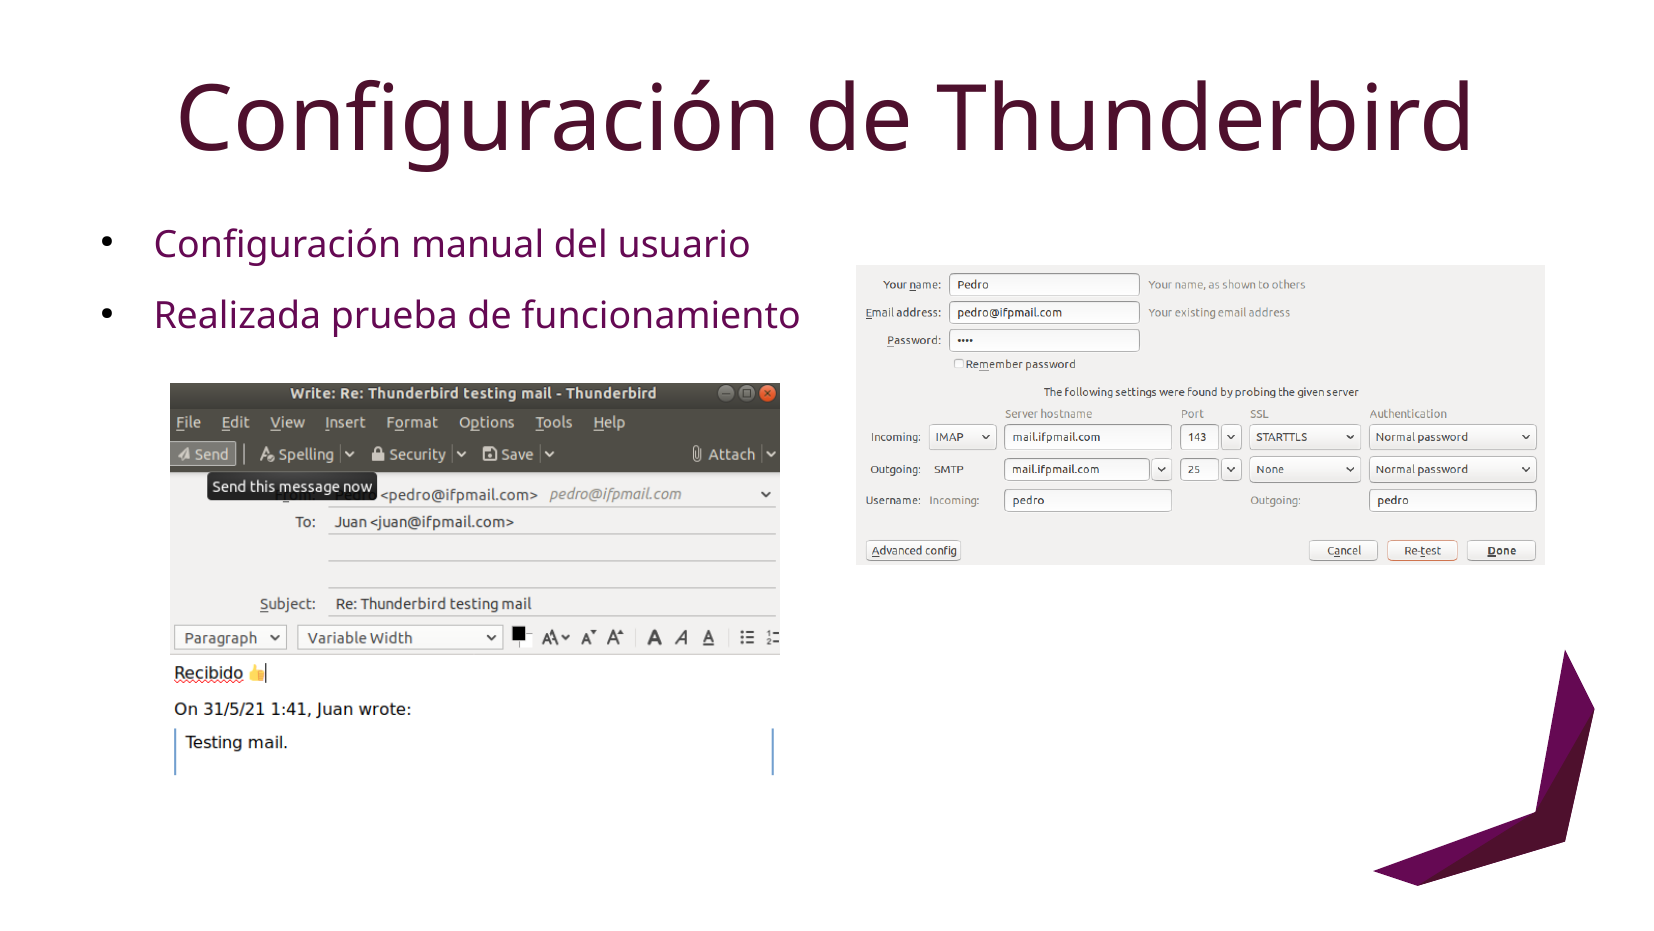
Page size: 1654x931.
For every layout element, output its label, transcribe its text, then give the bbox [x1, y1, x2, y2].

title Configuración de Thunderbird [82, 37, 1571, 193]
list Configuración manual del usuario Realizada prueba de funcionamiento [82, 217, 809, 758]
picture [170, 383, 780, 798]
picture [856, 265, 1545, 565]
text_box [1373, 649, 1595, 886]
